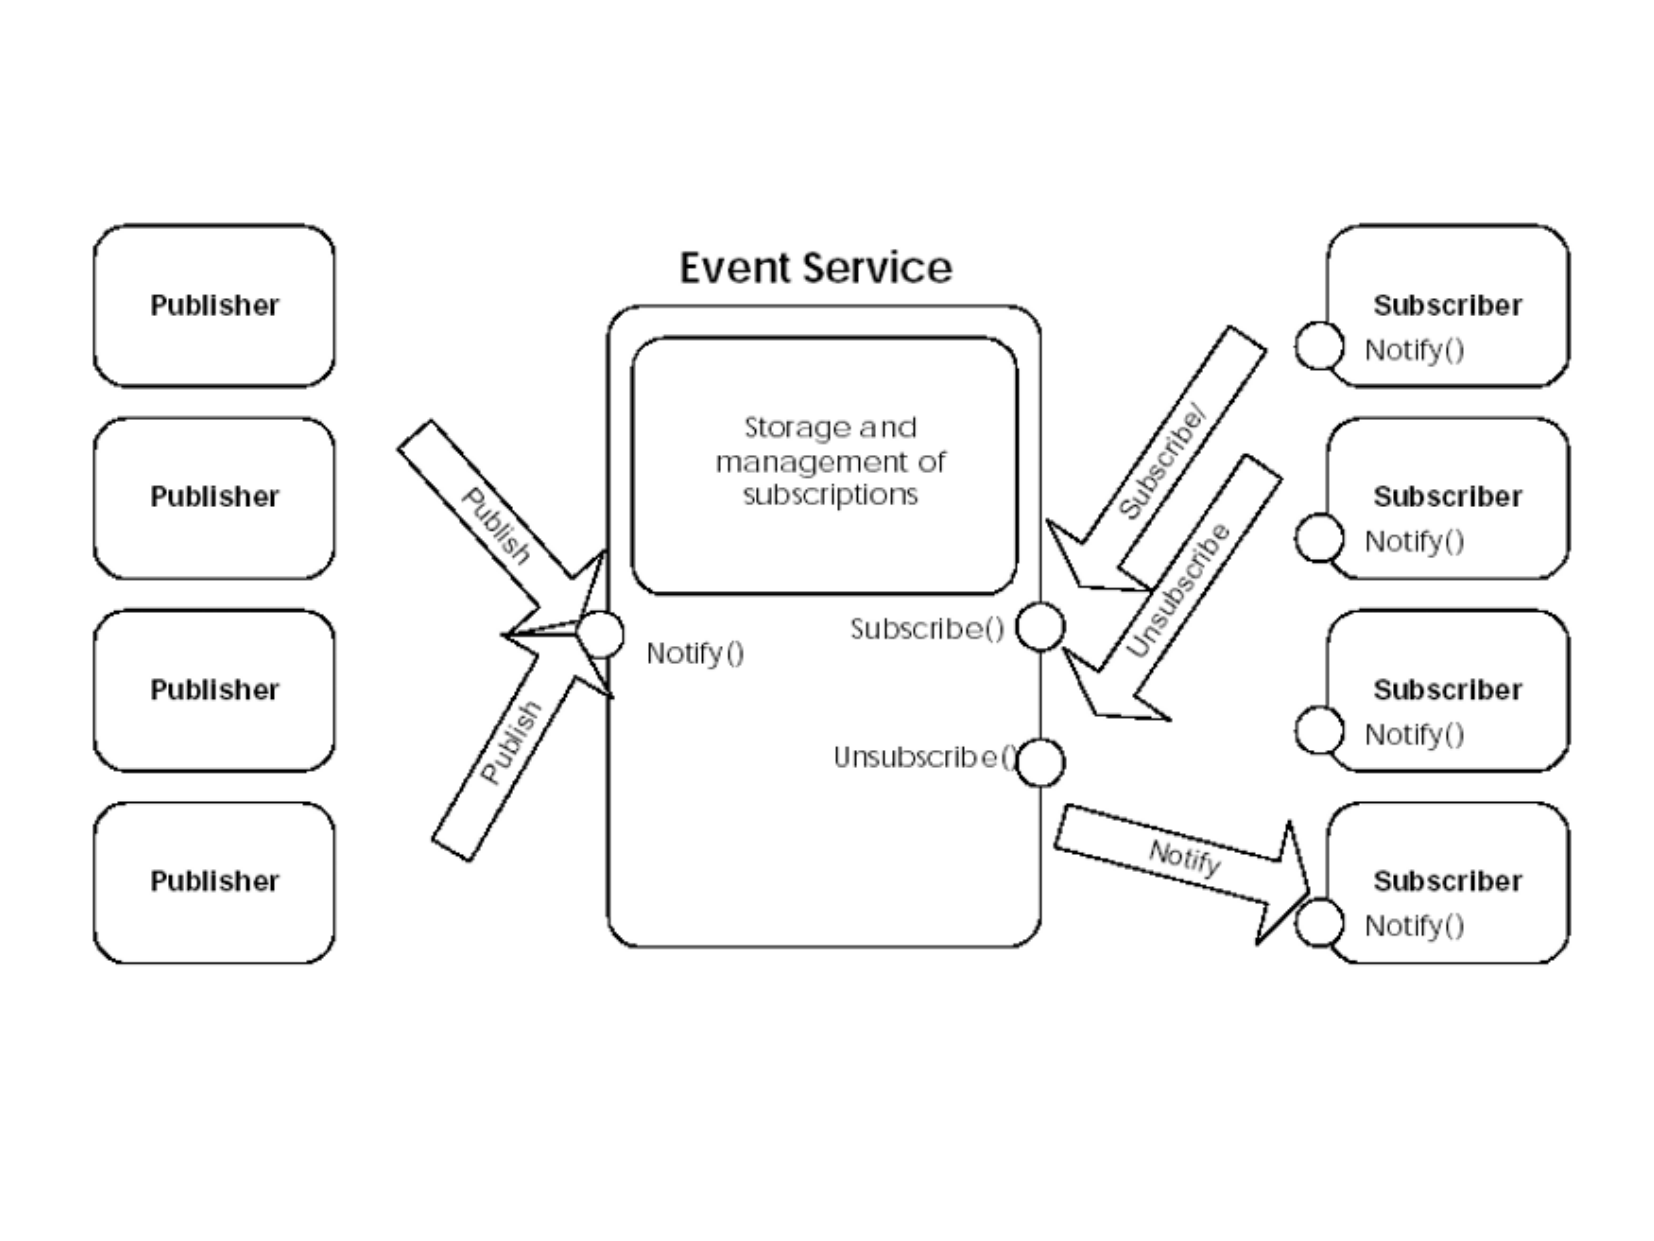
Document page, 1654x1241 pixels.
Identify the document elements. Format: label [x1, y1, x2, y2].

picture [82, 212, 1581, 974]
